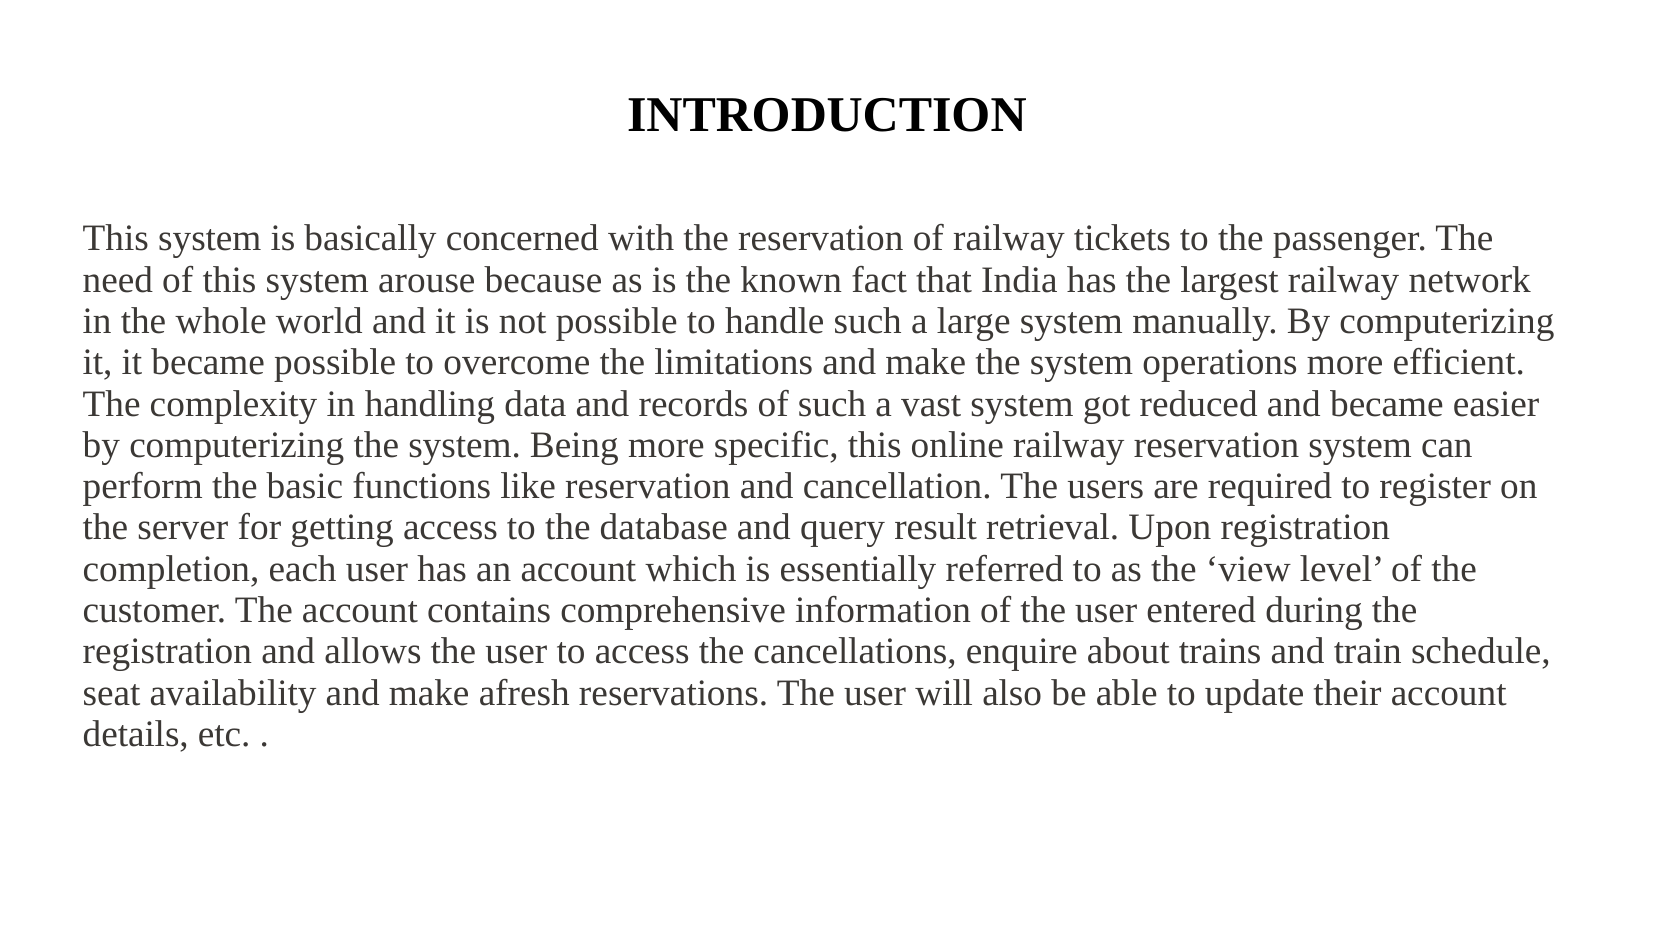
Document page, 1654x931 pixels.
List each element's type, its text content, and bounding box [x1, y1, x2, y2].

list This system is basically concerned with the reservation of railway tickets to the passenger. The need of this system arouse because as is the known fact that India has the largest railway network in the whole world and it is not possible to handle such a large system manually. By computerizing it, it became possible to overcome the limitations and make the system operations more efficient. The complexity in handling data and records of such a vast system got reduced and became easier by computerizing the system. Being more specific, this online railway reservation system can perform the basic functions like reservation and cancellation. The users are required to register on the server for getting access to the database and query result retrieval. Upon registration completion, each user has an account which is essentially referred to as the ‘view level’ of the customer. The account contains comprehensive information of the user entered during the registration and allows the user to access the cancellations, enquire about trains and train schedule, seat availability and make afresh reservations. The user will also be able to update their account details, etc. . [82, 217, 1571, 758]
title INTRODUCTION [82, 37, 1571, 193]
